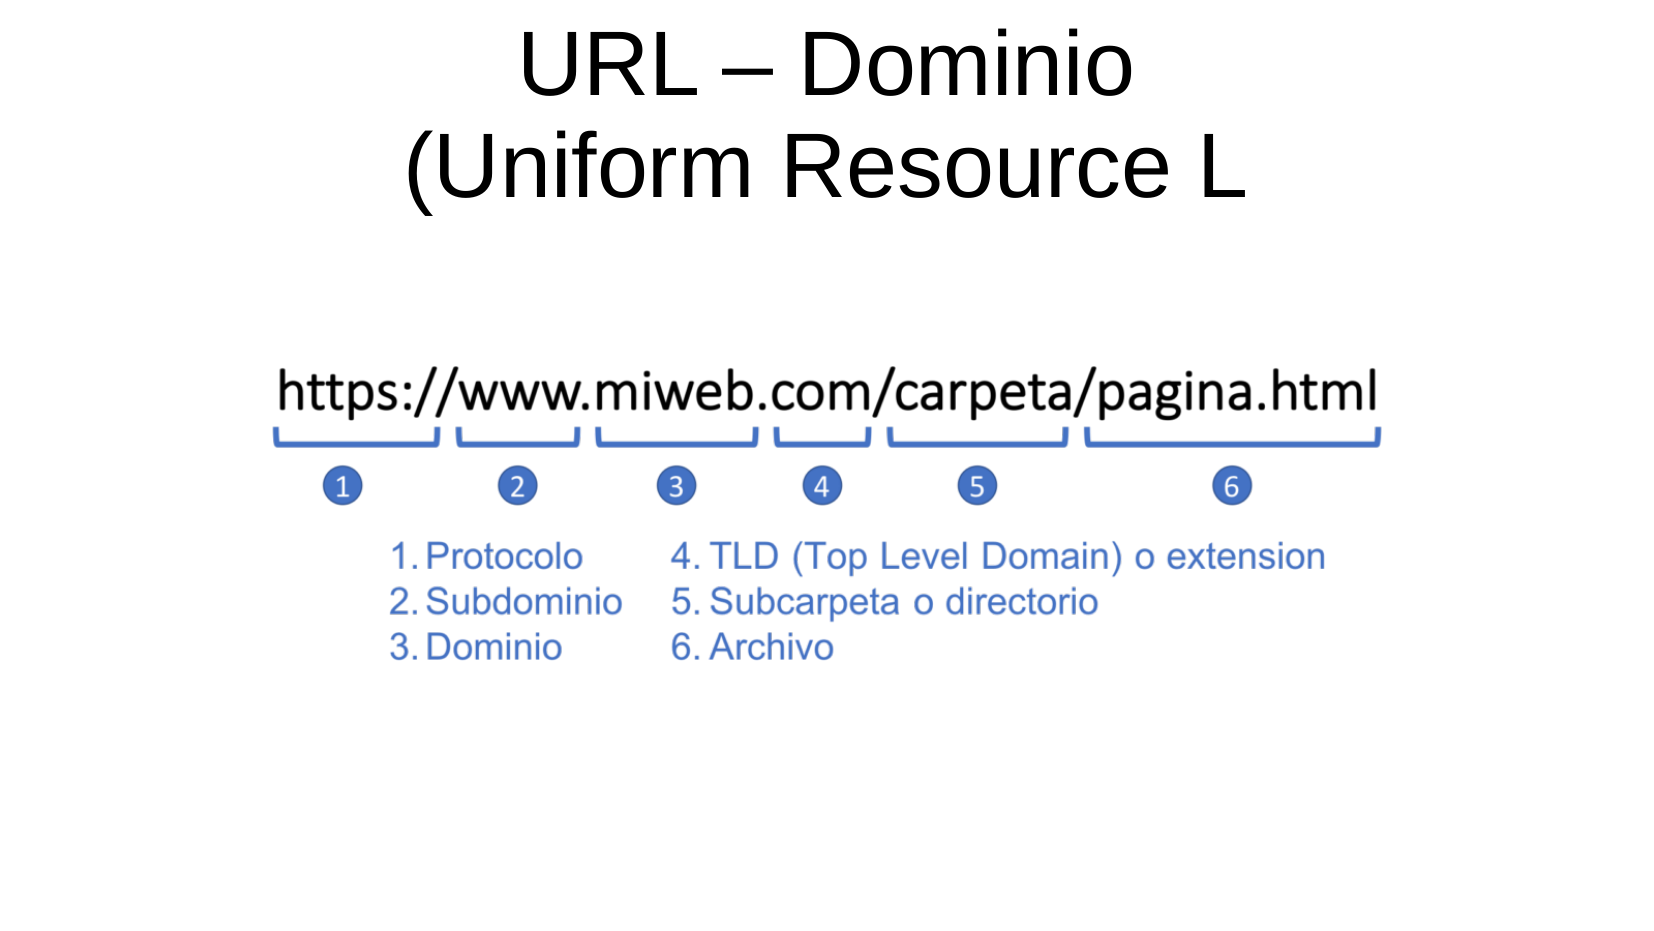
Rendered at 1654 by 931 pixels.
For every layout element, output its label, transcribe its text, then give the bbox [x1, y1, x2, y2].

picture [206, 332, 1447, 690]
title URL – Dominio (Uniform Resource L [82, 12, 1571, 218]
